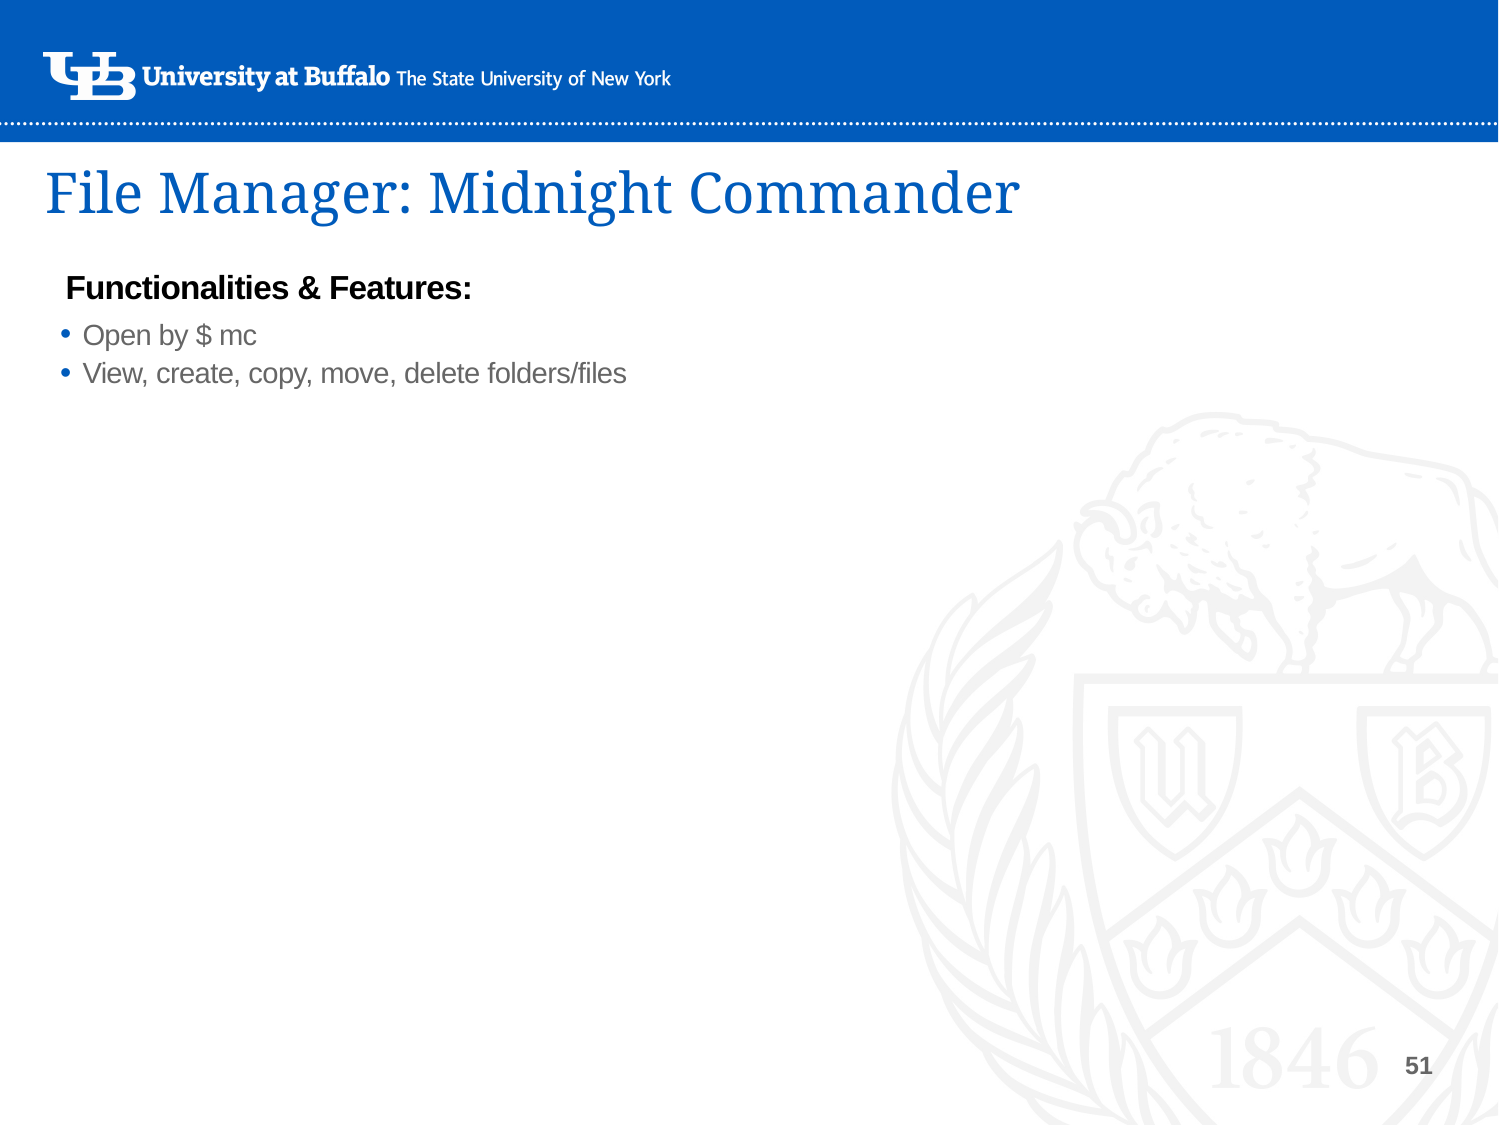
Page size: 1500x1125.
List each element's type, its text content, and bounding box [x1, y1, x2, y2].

text_box Functionalities & Features: [50, 261, 586, 313]
picture [0, 0, 1499, 1125]
list Open by $ mc View, create, copy, move, delete folders/files [30, 313, 976, 499]
title File Manager: Midnight Commander [30, 153, 1387, 233]
